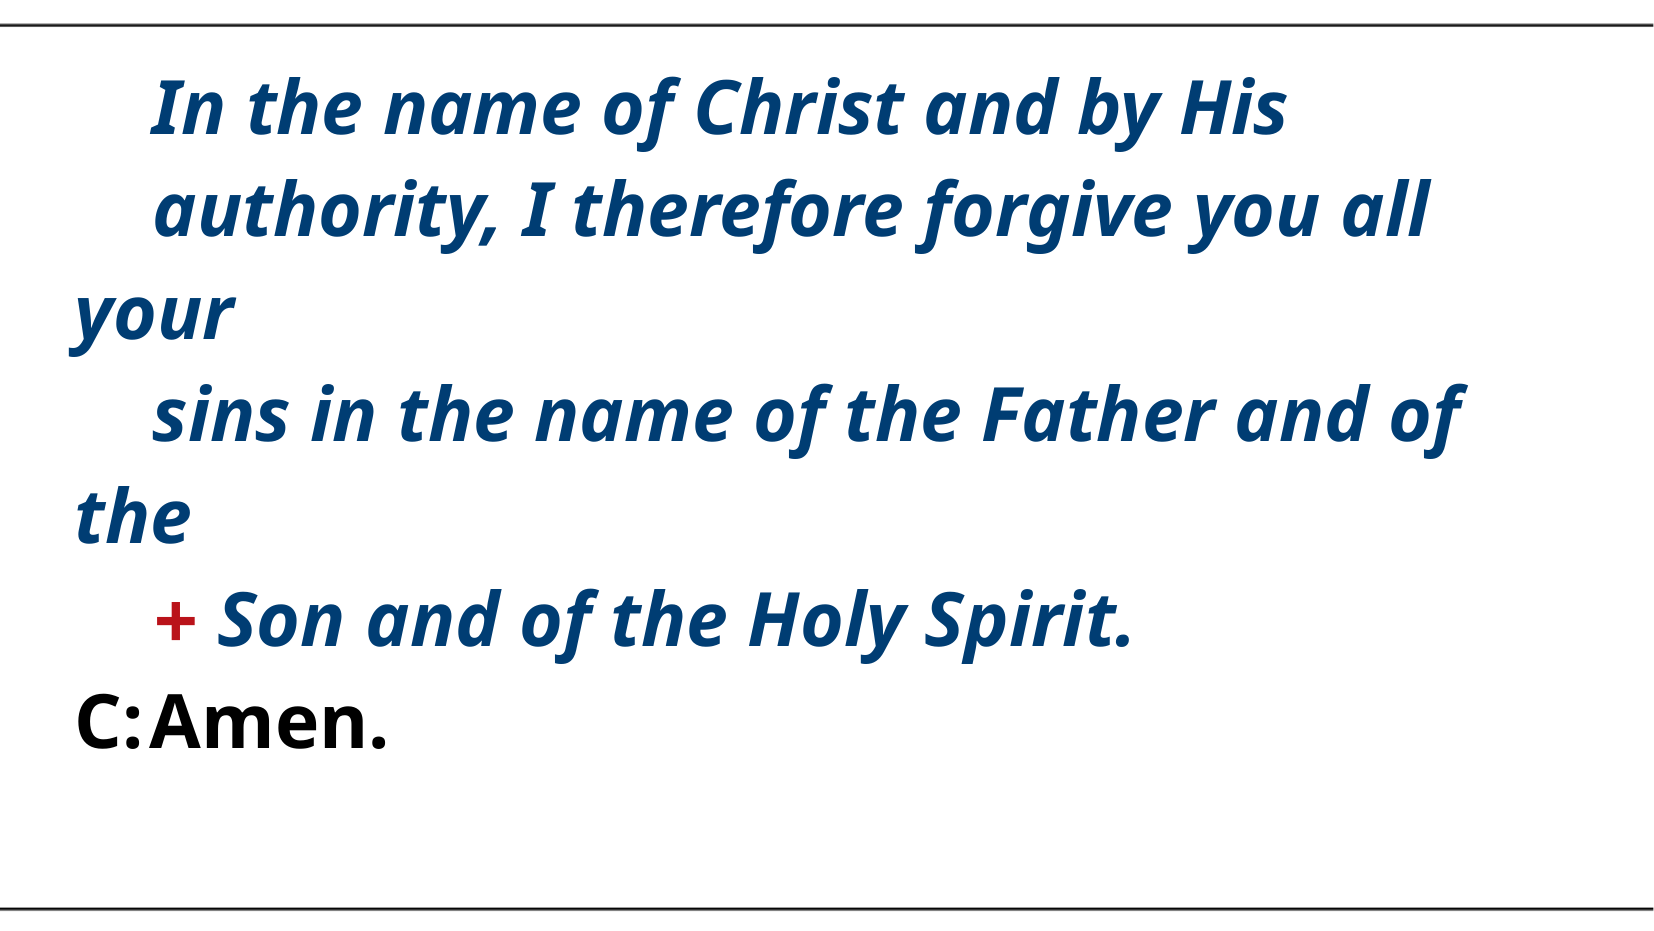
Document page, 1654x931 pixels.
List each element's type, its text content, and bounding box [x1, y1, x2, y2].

picture [0, 2, 1654, 931]
text_box In the name of Christ and by His authority, I therefore forgive you all your sins in the name of the Father and of the + Son and of the Holy Spirit. C: Amen. [60, 47, 1591, 561]
